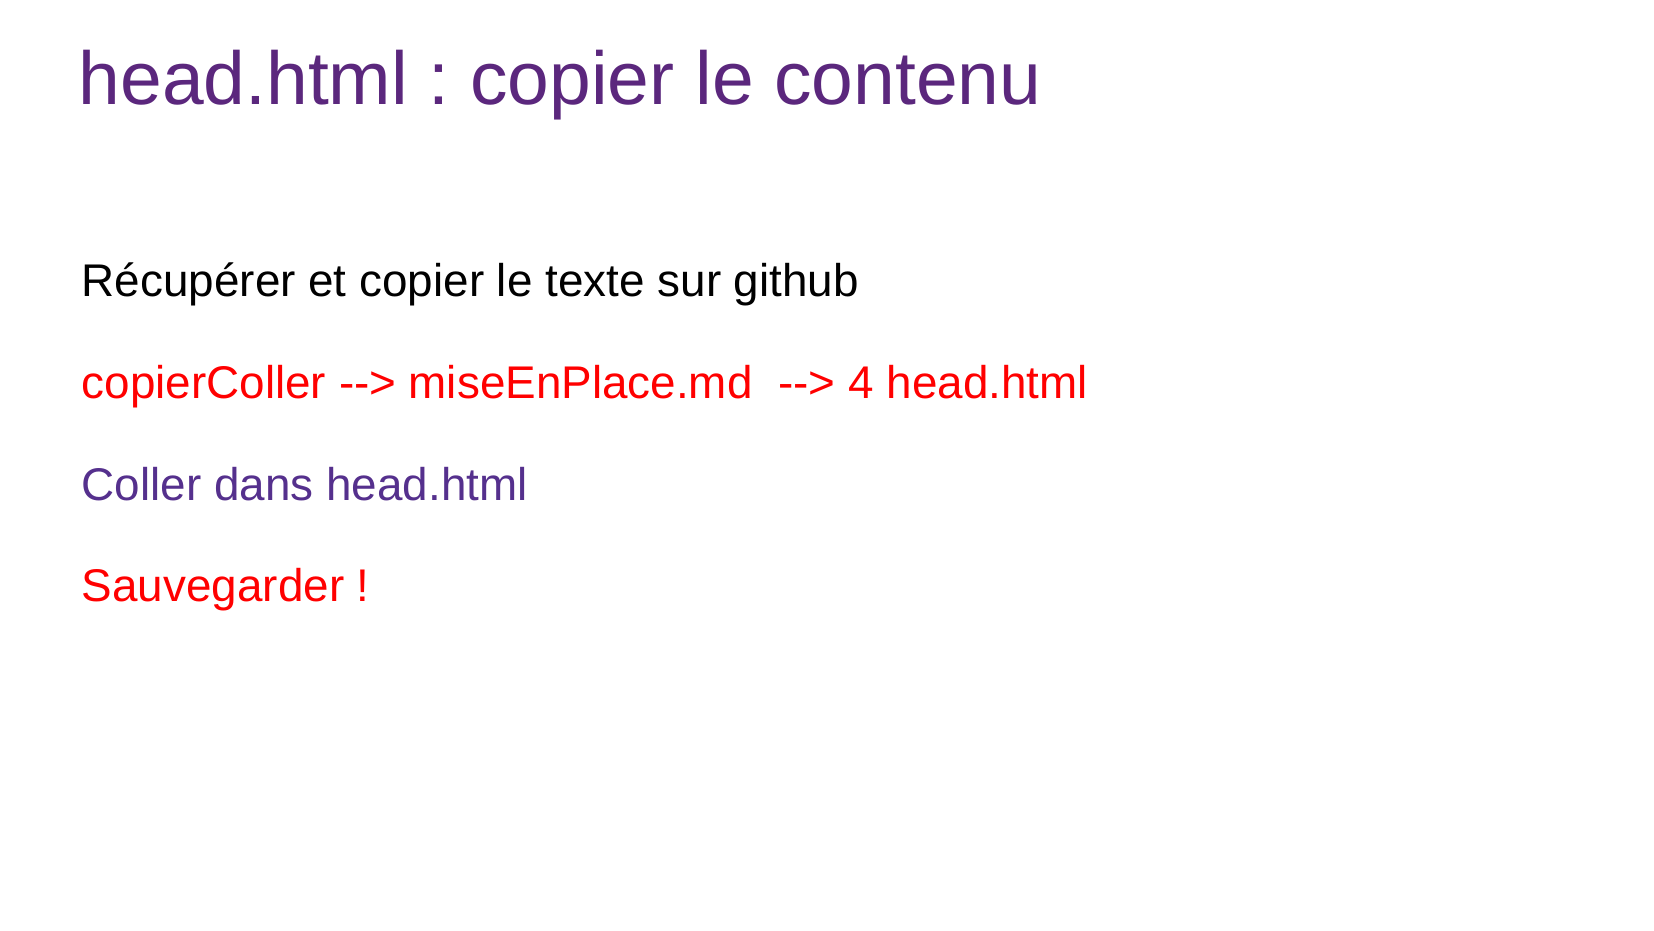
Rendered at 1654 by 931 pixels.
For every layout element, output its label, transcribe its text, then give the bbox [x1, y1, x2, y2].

title head.html : copier le contenu [78, 36, 1556, 148]
text_box Récupérer et copier le texte sur github copierColler --> miseEnPlace.md --> 4 head.html Coller dans head.html Sauvegarder ! [81, 153, 1570, 805]
